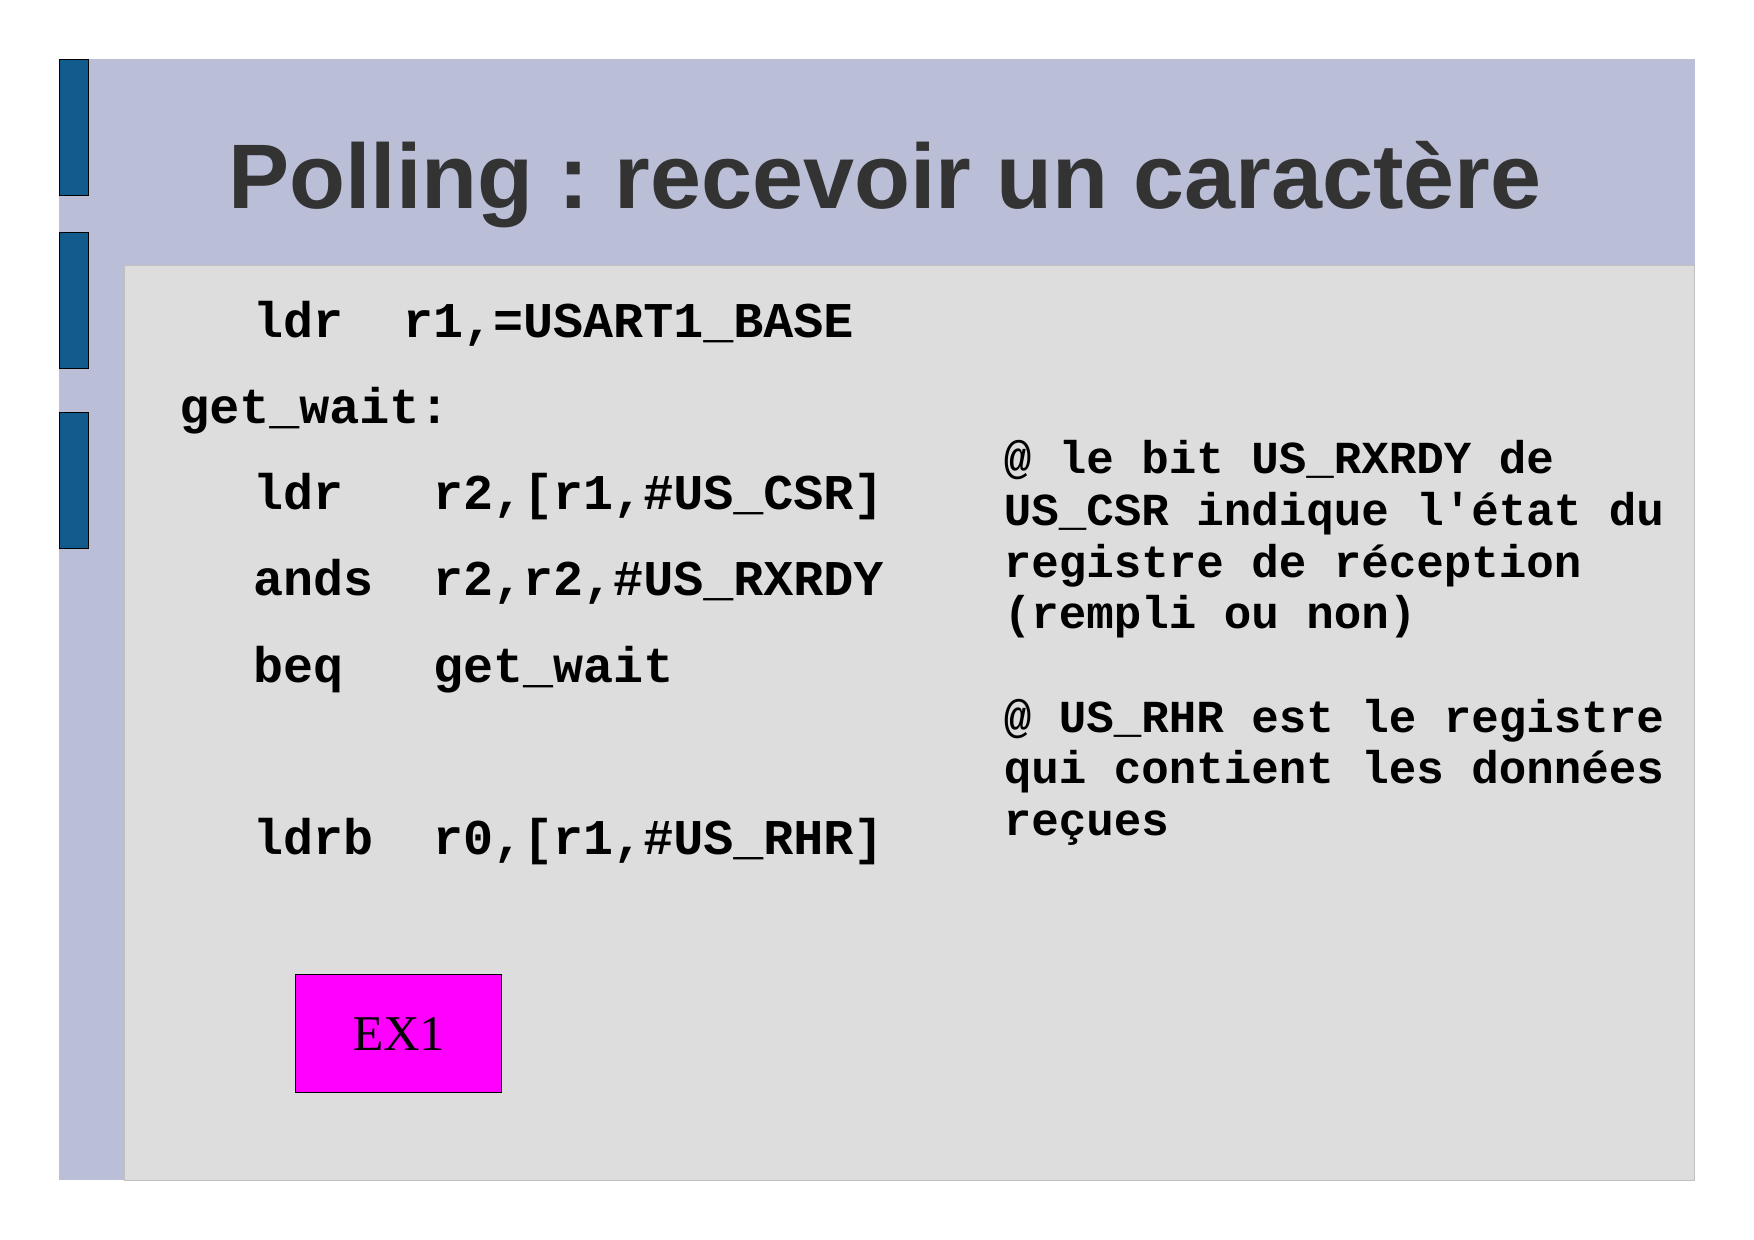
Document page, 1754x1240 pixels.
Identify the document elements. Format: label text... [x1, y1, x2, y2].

text_box @ le bit US_RXRDY de US_CSR indique l'état du registre de réception (rempli ou non) @ US_RHR est le registre qui contient les données reçues [1003, 383, 1686, 850]
list ldr r1,=USART1_BASE get_wait: ldr r2,[r1,#US_CSR] ands r2,r2,#US_RXRDY beq get_wait ldrb r0,[r1,#US_RHR] [179, 295, 975, 1093]
title Polling : recevoir un caractère [118, 88, 1654, 266]
text_box EX1 [295, 974, 502, 1093]
